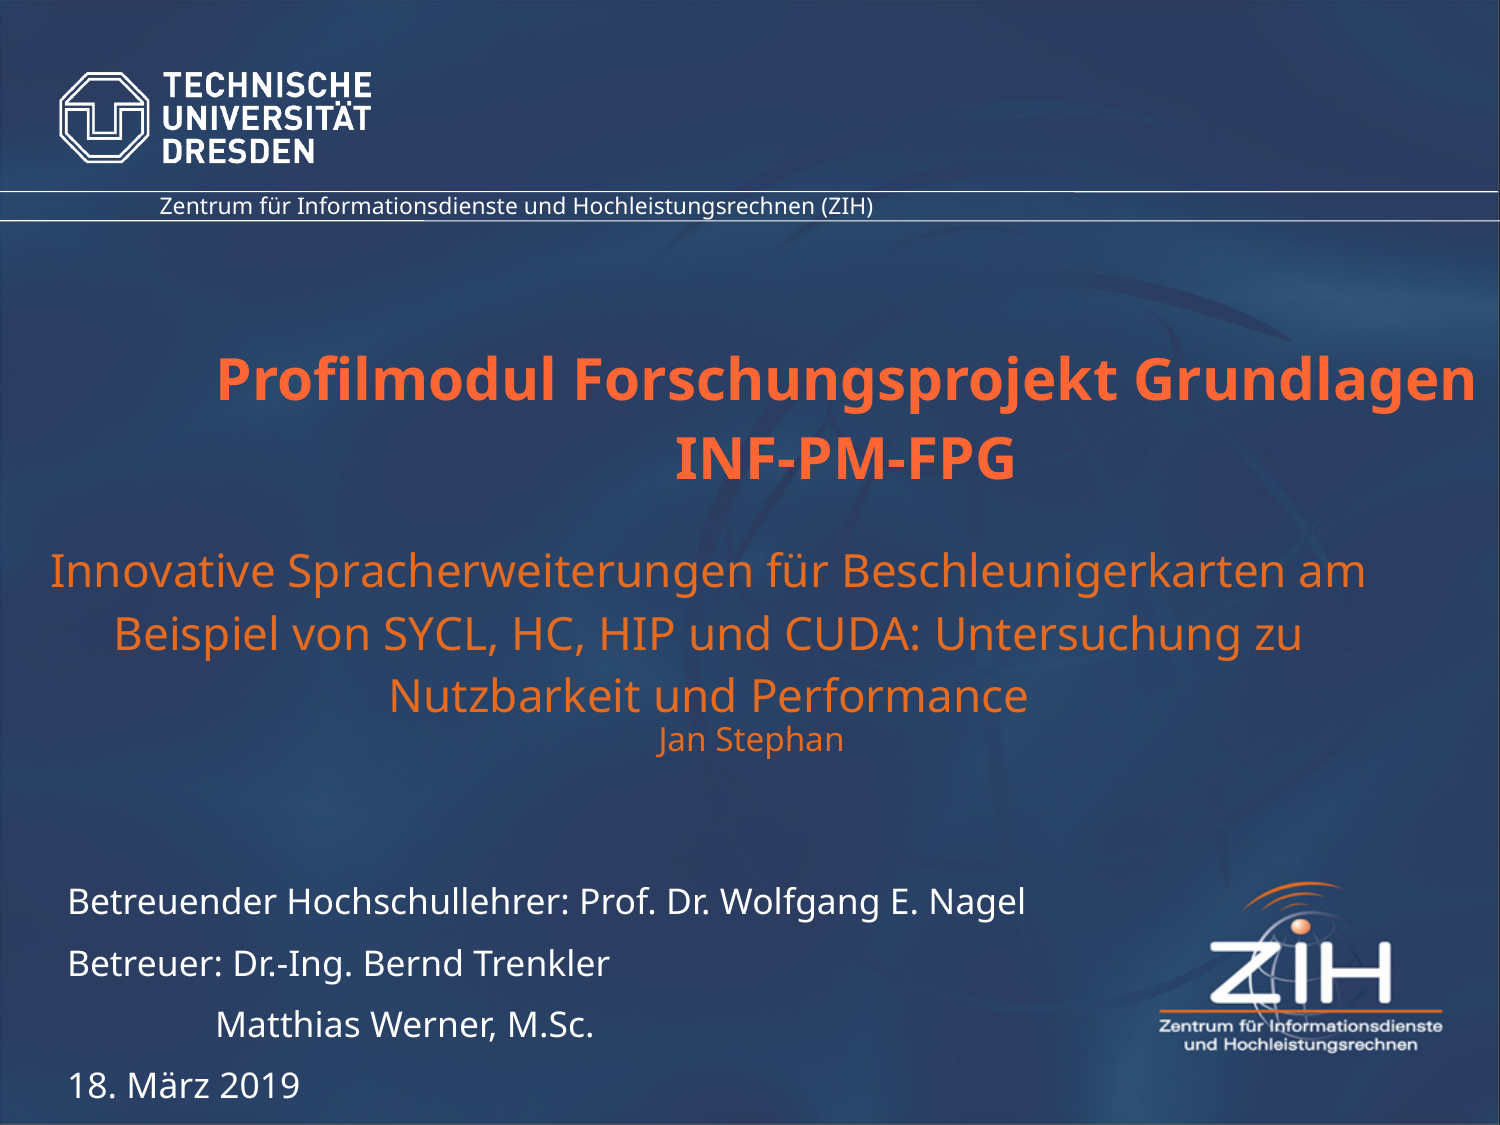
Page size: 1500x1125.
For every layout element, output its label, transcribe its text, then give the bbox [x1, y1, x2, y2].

text_box Betreuender Hochschullehrer: Prof. Dr. Wolfgang E. Nagel Betreuer: Dr.-Ing. Bernd Trenkler Matthias Werner, M.Sc. 18. März 2019 [52, 926, 1446, 998]
text_box Jan Stephan [643, 708, 866, 757]
picture [0, 222, 1500, 1125]
text_box Innovative Spracherweiterungen für Beschleunigerkarten am Beispiel von SYCL, HC, HIP und CUDA: Untersuchung zu Nutzbarkeit und Performance [35, 531, 1461, 684]
text_box Profilmodul Forschungsprojekt Grundlagen INF-PM-FPG [200, 330, 1282, 505]
picture [0, 0, 1500, 220]
